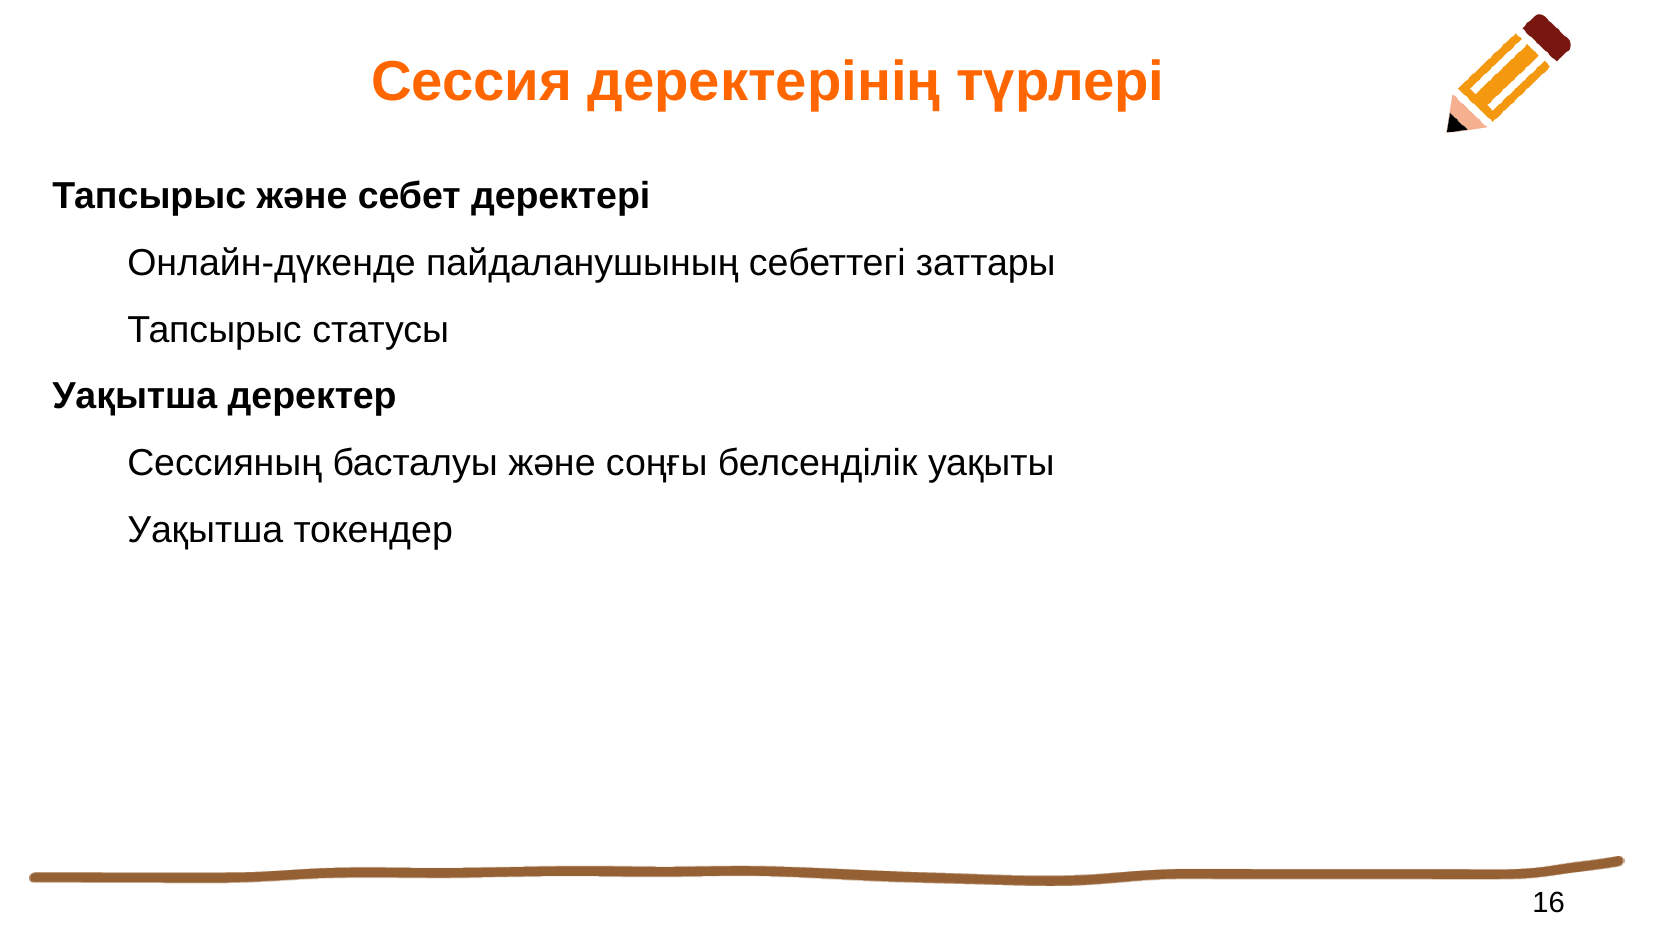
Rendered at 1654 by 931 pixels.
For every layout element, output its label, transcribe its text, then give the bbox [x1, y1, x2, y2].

picture [29, 856, 1625, 886]
text_box Тапсырыс және себет деректері Онлайн-дүкенде пайдаланушының себеттегі заттары Тапсырыс статусы Уақытша деректер Сессияның басталуы және соңғы белсенділік уақыты Уақытша токендер [37, 167, 1613, 805]
title Сессия деректерінің түрлері [88, 29, 1447, 133]
picture [1446, 14, 1571, 133]
